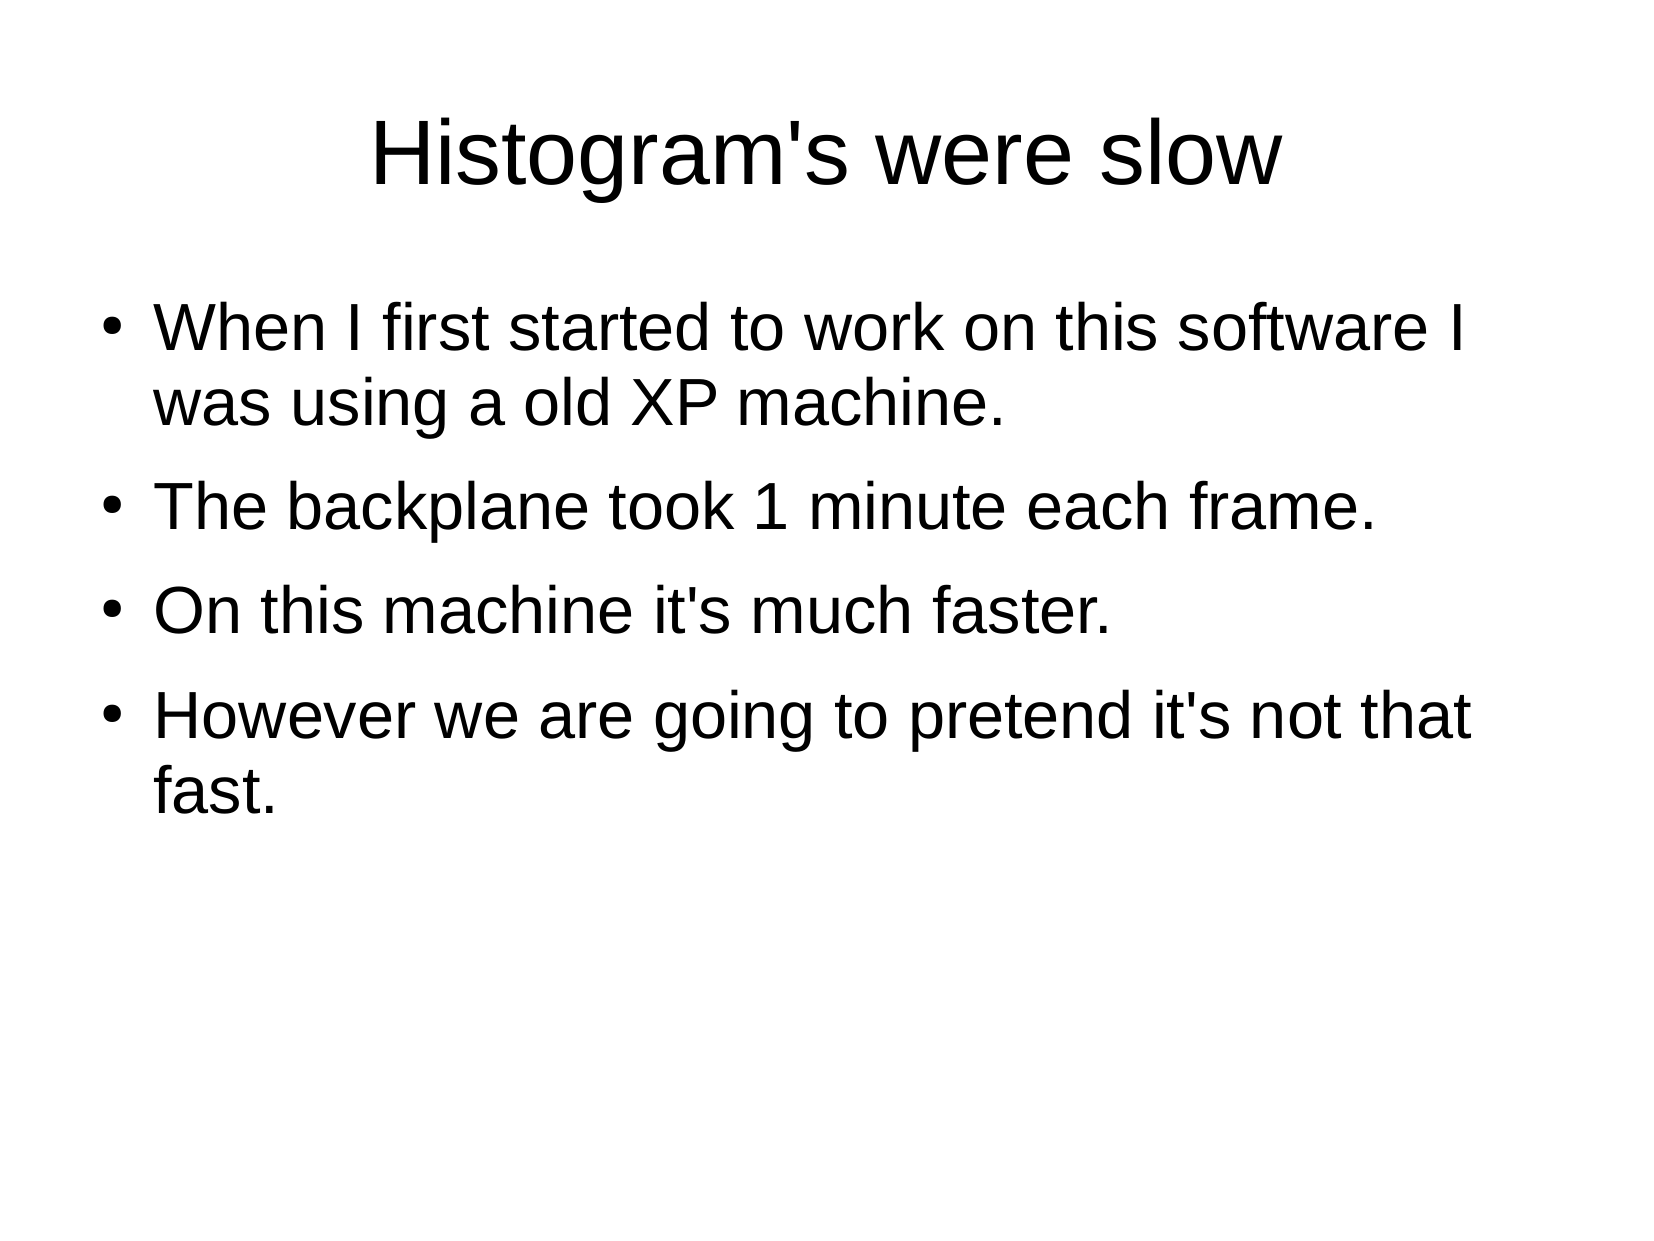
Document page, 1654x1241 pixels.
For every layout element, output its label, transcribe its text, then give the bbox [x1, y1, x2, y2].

list When I first started to work on this software I was using a old XP machine. The backplane took 1 minute each frame. On this machine it's much faster. However we are going to pretend it's not that fast. [82, 290, 1571, 1094]
title Histogram's were slow [82, 56, 1571, 250]
